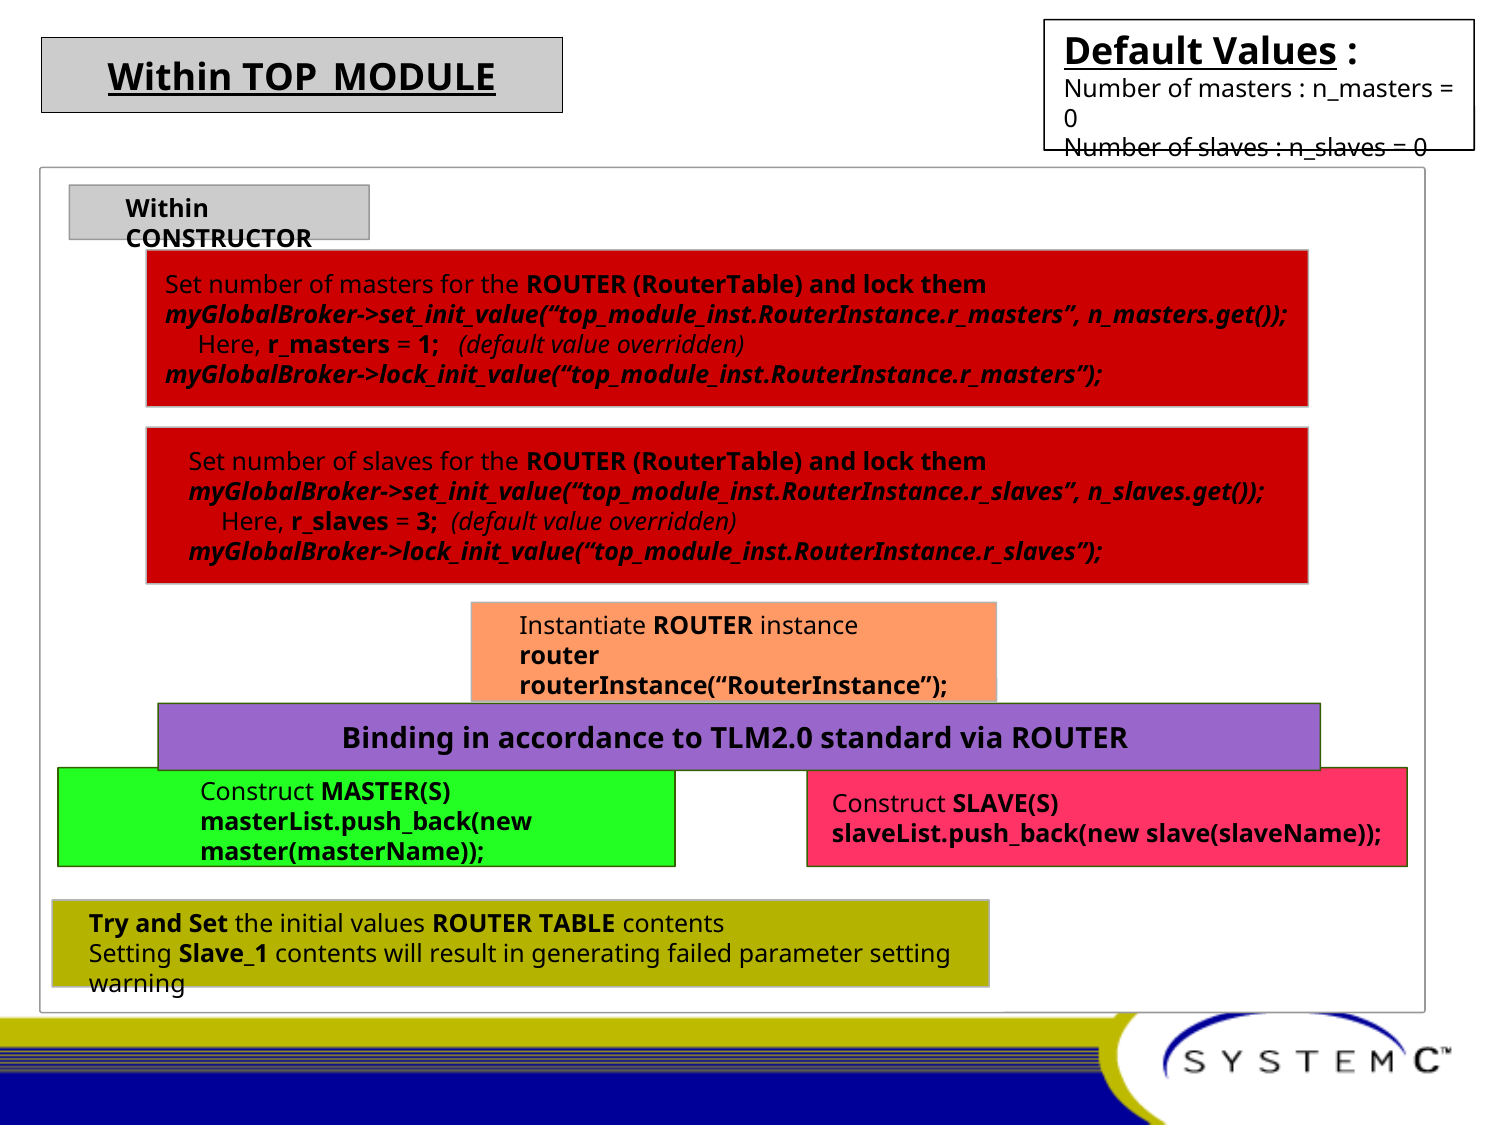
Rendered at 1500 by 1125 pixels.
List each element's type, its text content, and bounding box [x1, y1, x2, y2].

text_box Set number of masters for the ROUTER (RouterTable) and lock them myGlobalBroker->set_init_value(“top_module_inst.RouterInstance.r_masters”, n_masters.get()); Here, r_masters = 1; (default value overridden) myGlobalBroker->lock_init_value(“top_module_inst.RouterInstance.r_masters”); [146, 249, 1309, 407]
text_box Binding in accordance to TLM2.0 standard via ROUTER [158, 703, 1321, 771]
text_box Construct MASTER(S) masterList.push_back(new master(masterName)); [57, 767, 676, 867]
text_box Default Values : Number of masters : n_masters = 0 Number of slaves : n_slaves = 0 [1044, 19, 1475, 150]
text_box Construct SLAVE(S) slaveList.push_back(new slave(slaveName)); [807, 767, 1408, 867]
text_box Within CONSTRUCTOR [69, 185, 370, 240]
text_box [39, 167, 1426, 1013]
text_box Set number of slaves for the ROUTER (RouterTable) and lock them myGlobalBroker->set_init_value(“top_module_inst.RouterInstance.r_slaves”, n_slaves.get()); Here, r_slaves = 3; (default value overridden) myGlobalBroker->lock_init_value(“top_module_inst.RouterInstance.r_slaves”); [146, 427, 1309, 584]
text_box Within TOP_MODULE [41, 37, 563, 113]
text_box Try and Set the initial values ROUTER TABLE contents Setting Slave_1 contents will result in generating failed parameter setting warning [52, 900, 990, 987]
picture [0, 0, 1500, 1125]
text_box Instantiate ROUTER instance router routerInstance(“RouterInstance”); [471, 602, 997, 702]
